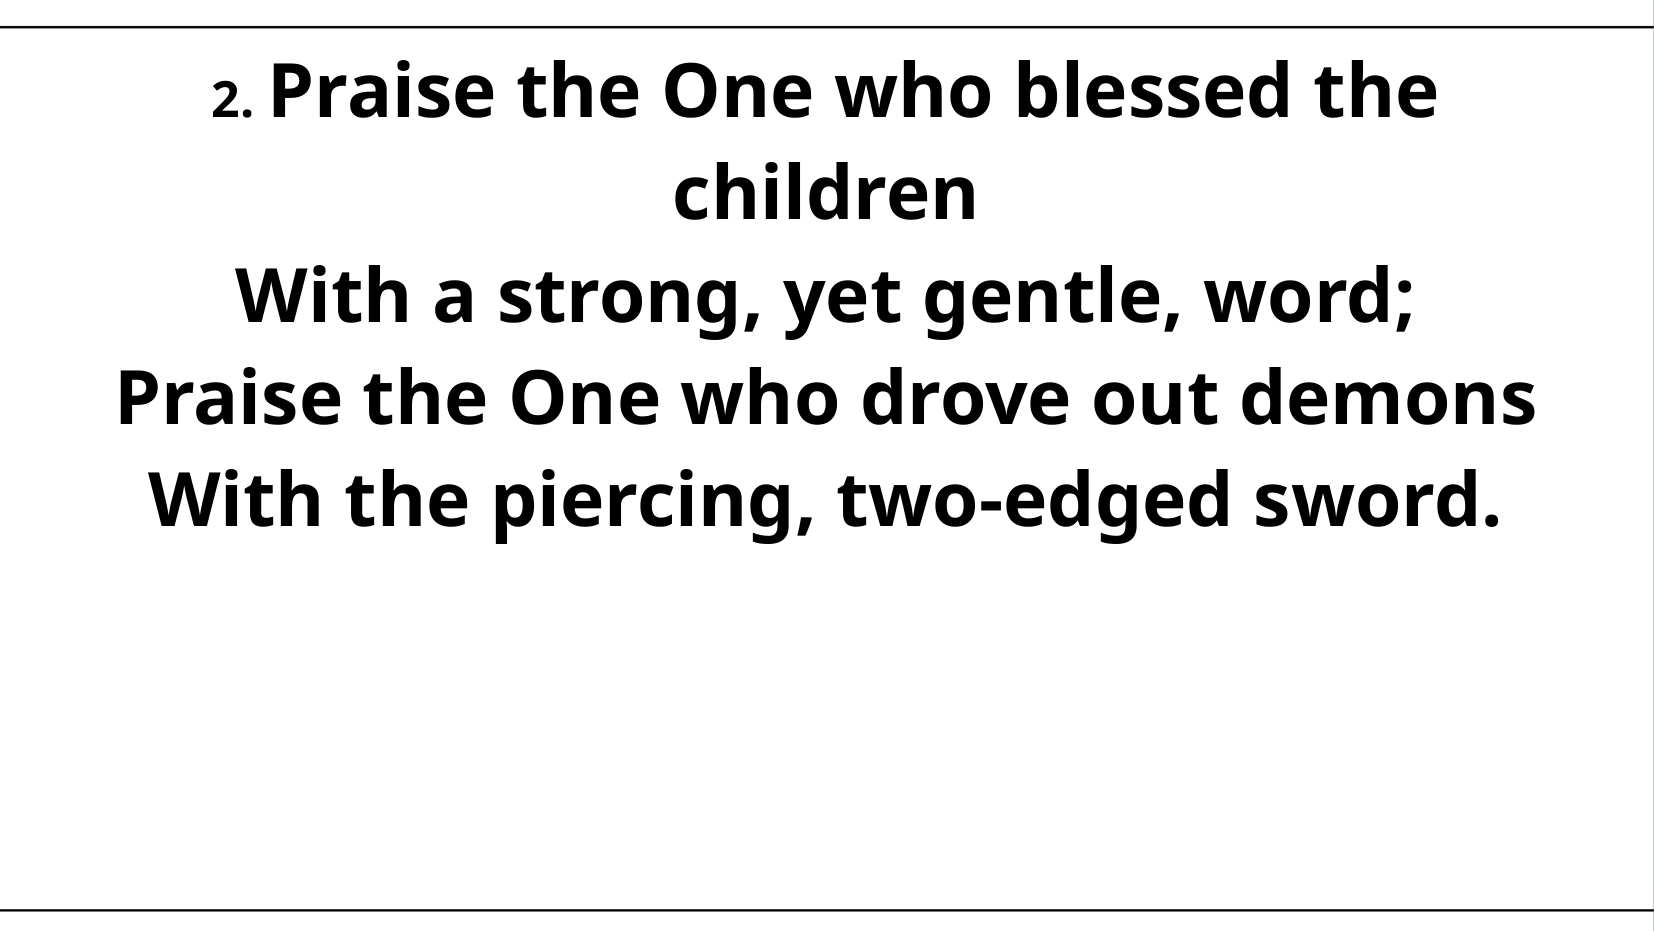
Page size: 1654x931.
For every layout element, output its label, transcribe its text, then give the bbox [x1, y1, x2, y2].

picture [0, 0, 1654, 931]
text_box 2. Praise the One who blessed the children With a strong, yet gentle, word; Praise the One who drove out demons With the piercing, two-edged sword. [61, 30, 1592, 445]
